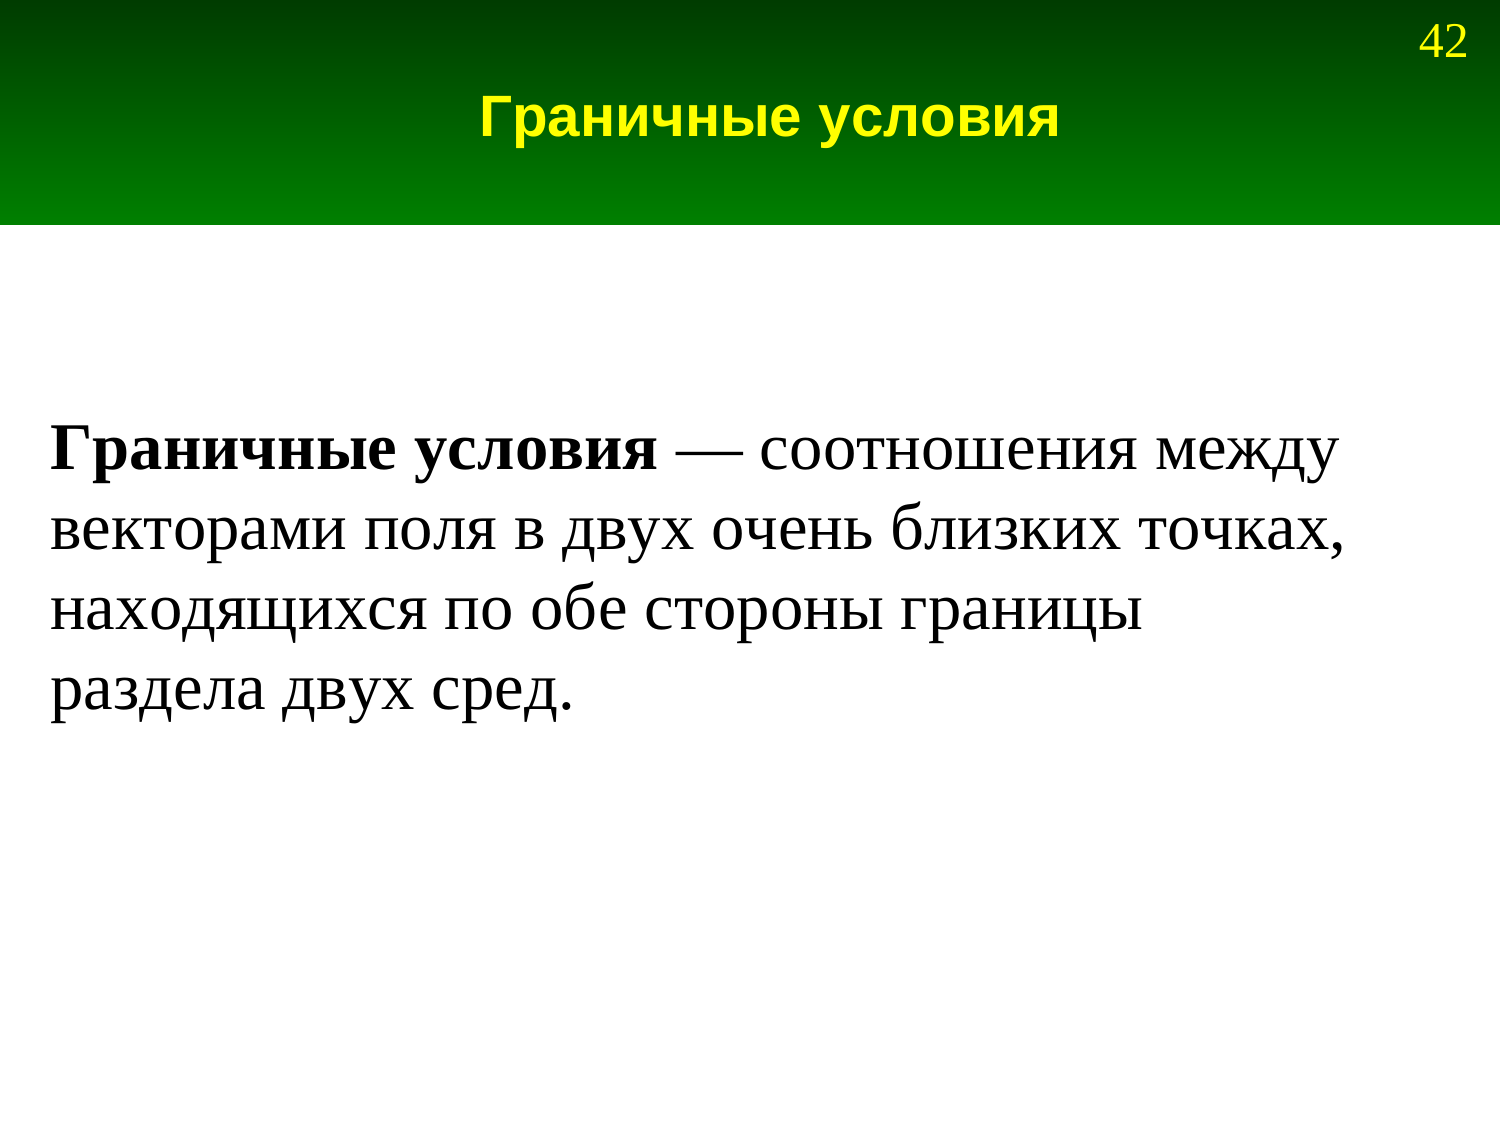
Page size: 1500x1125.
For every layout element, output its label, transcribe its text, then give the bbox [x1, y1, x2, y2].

text_box Граничные условия — соотношения между векторами поля в двух очень близких точках, находящихся по обе стороны границы раздела двух сред. [35, 395, 1371, 731]
title Граничные условия [88, 18, 1453, 207]
